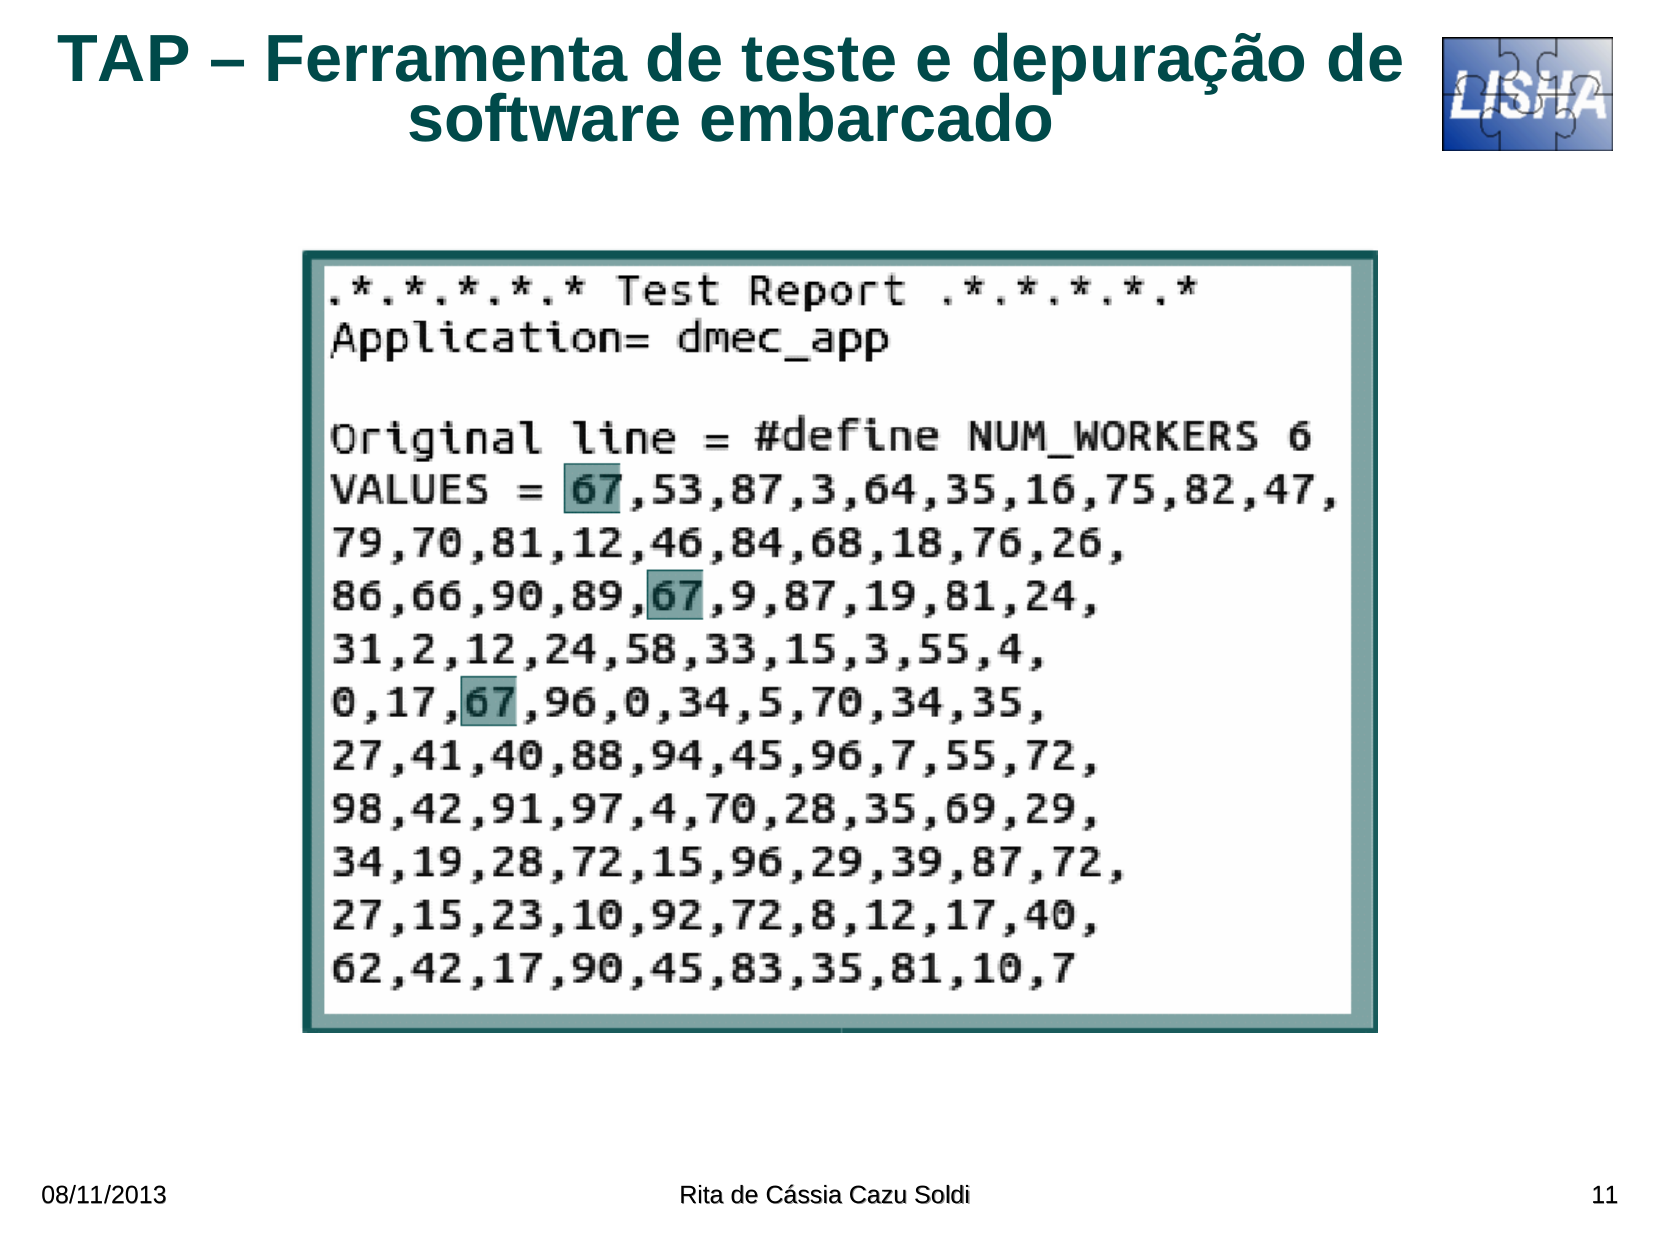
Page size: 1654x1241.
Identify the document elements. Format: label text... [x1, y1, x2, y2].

picture [1442, 37, 1613, 151]
title TAP – Ferramenta de teste e depuração de software embarcado [37, 16, 1426, 172]
picture [298, 246, 1378, 1033]
